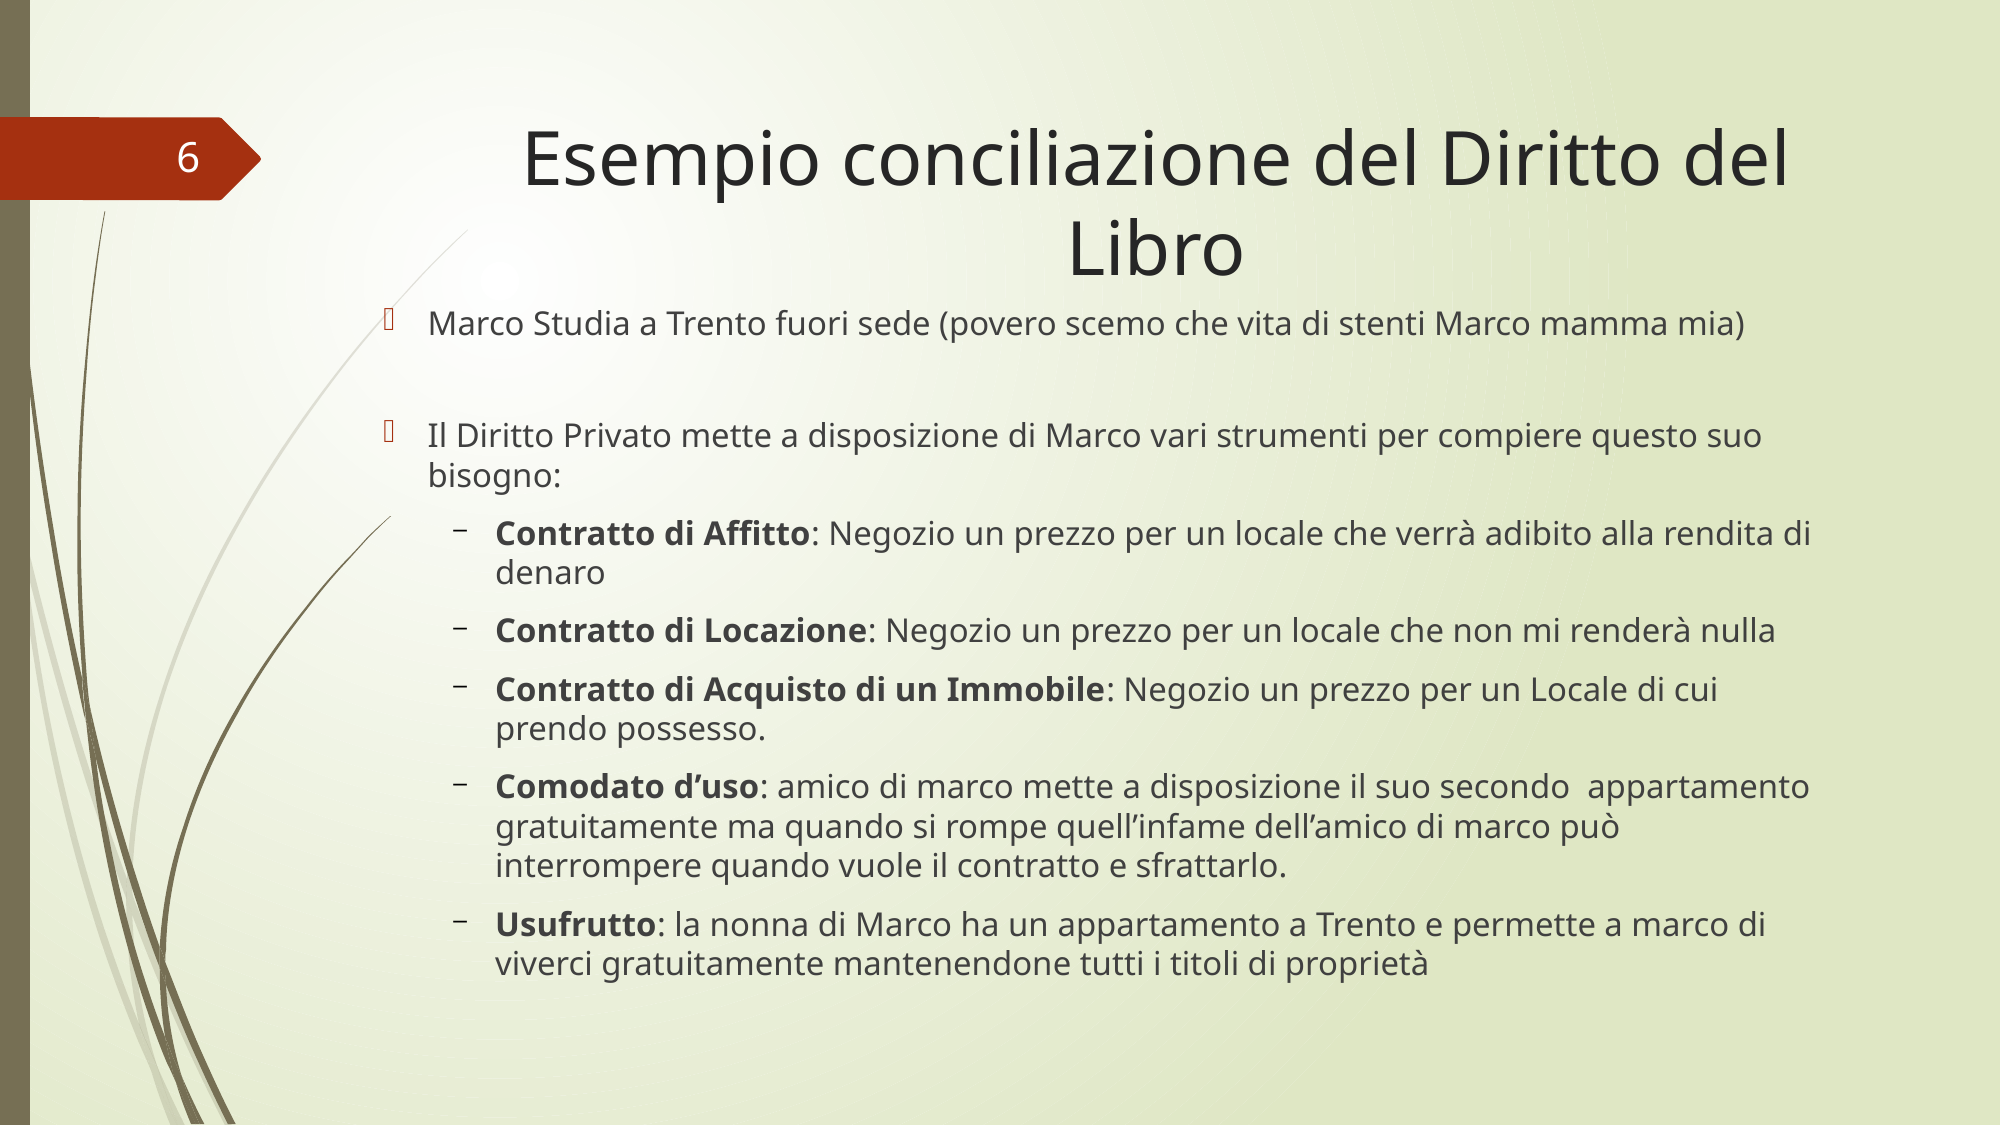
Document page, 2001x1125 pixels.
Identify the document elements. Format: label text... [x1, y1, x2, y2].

list Marco Studia a Trento fuori sede (povero scemo che vita di stenti Marco mamma mia) Il Diritto Privato mette a disposizione di Marco vari strumenti per compiere questo suo bisogno: Contratto di Affitto: Negozio un prezzo per un locale che verrà adibito alla rendita di denaro Contratto di Locazione: Negozio un prezzo per un locale che non mi renderà nulla Contratto di Acquisto di un Immobile: Negozio un prezzo per un Locale di cui prendo possesso. Comodato d’uso: amico di marco mette a disposizione il suo secondo appartamento gratuitamente ma quando si rompe quell’infame dell’amico di marco può interrompere quando vuole il contratto e sfrattarlo. Usufrutto: la nonna di Marco ha un appartamento a Trento e permette a marco di viverci gratuitamente mantenendone tutti i titoli di proprietà [368, 295, 1831, 999]
text_box <numero> [87, 129, 216, 190]
title Esempio conciliazione del Diritto del Libro [425, 102, 1888, 313]
